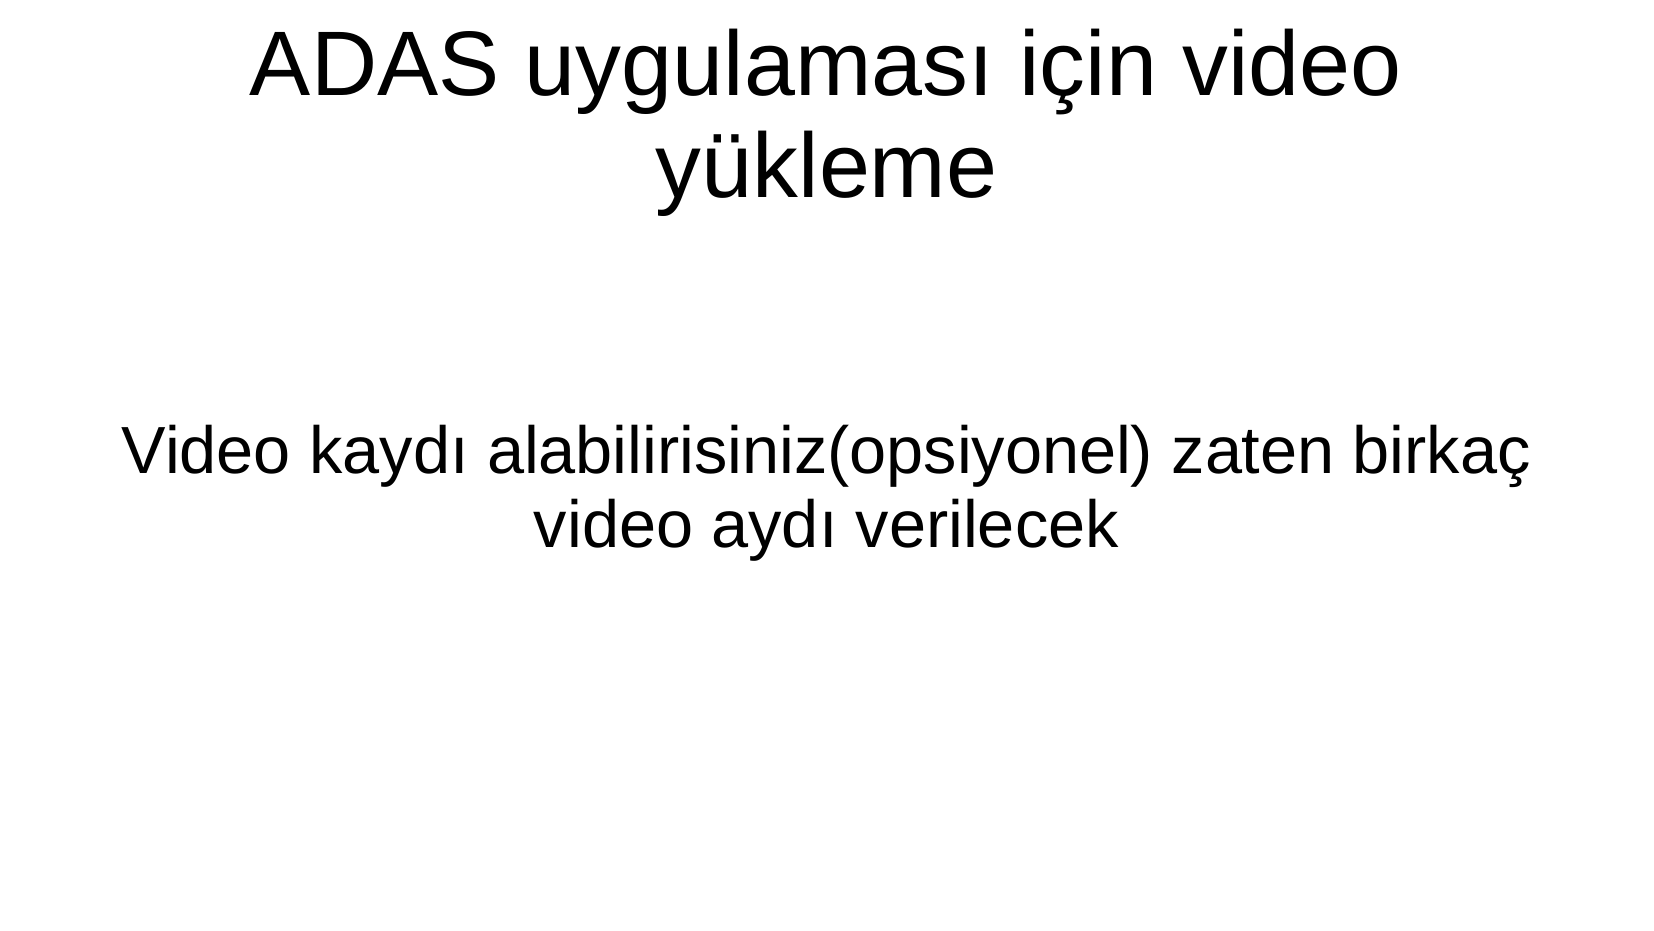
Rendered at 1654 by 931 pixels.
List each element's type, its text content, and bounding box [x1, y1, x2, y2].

subtitle Video kaydı alabilirisiniz(opsiyonel) zaten birkaç video aydı verilecek [82, 217, 1571, 758]
title ADAS uygulaması için video yükleme [82, 12, 1571, 217]
